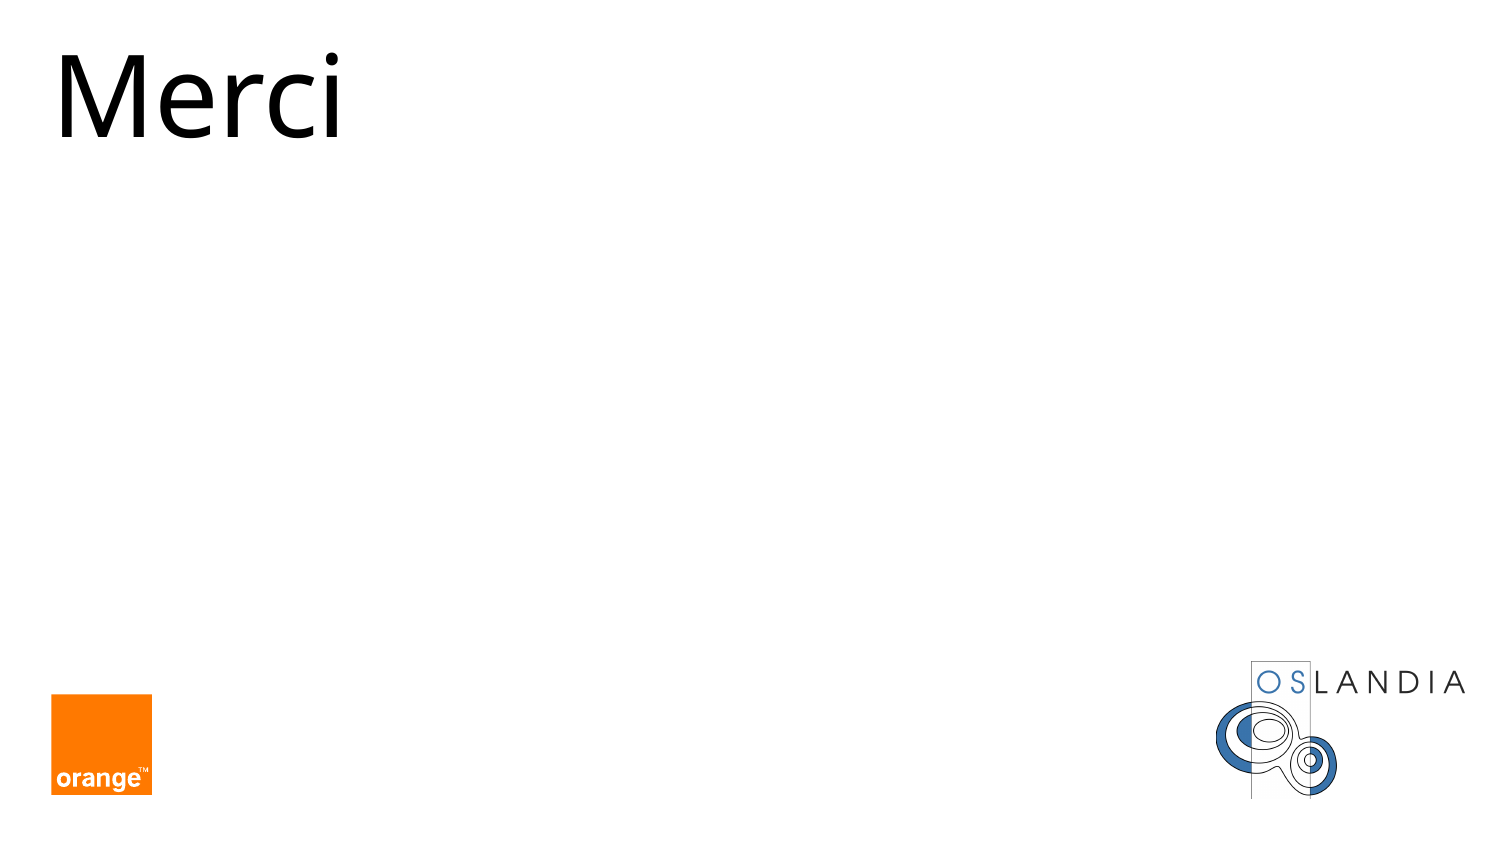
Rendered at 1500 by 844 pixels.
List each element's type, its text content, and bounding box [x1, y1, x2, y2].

picture [1216, 661, 1465, 799]
title Merci [51, 43, 844, 422]
